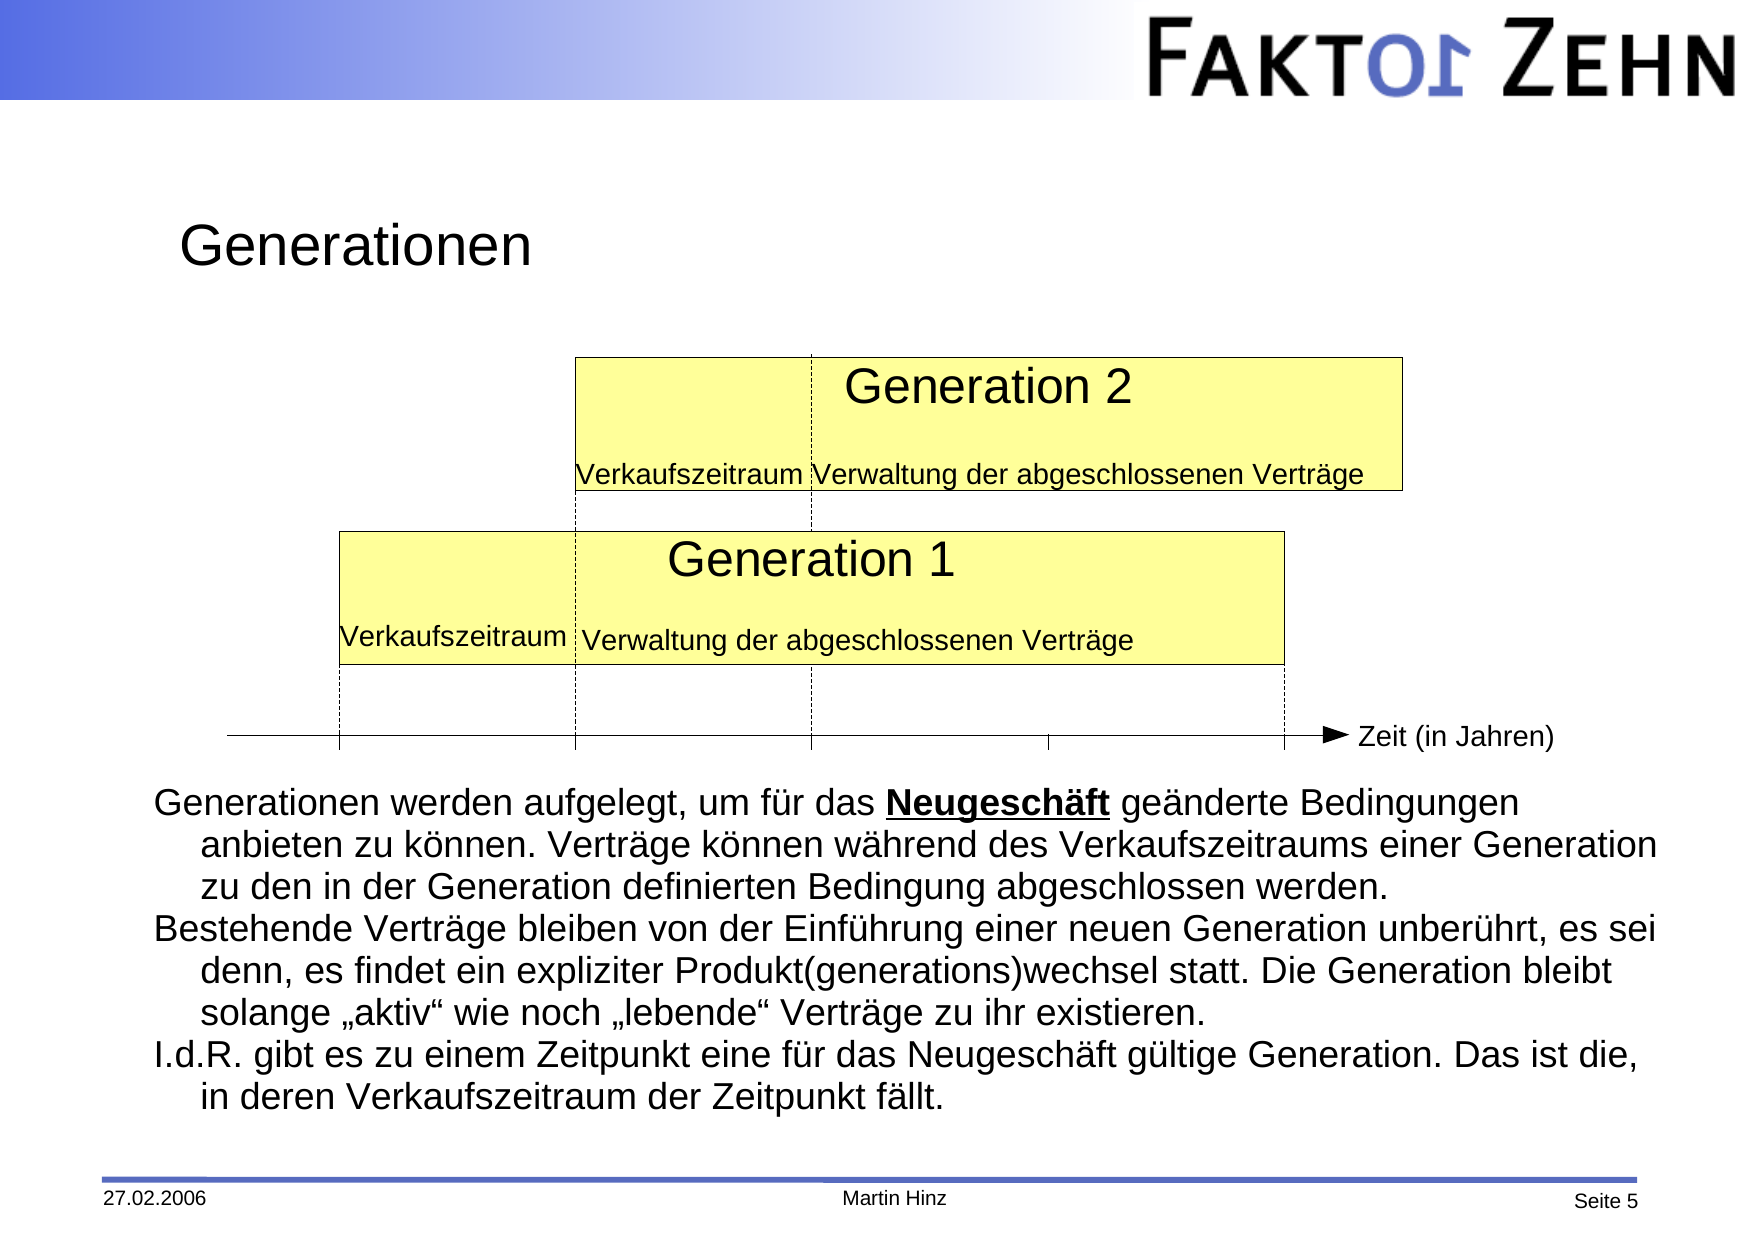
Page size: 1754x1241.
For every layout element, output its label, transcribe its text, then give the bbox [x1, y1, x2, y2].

text_box Verwaltung der abgeschlossenen Verträge [811, 457, 1388, 491]
text_box Generation 2 [575, 357, 1403, 491]
title Generationen [179, 142, 1576, 349]
picture [1133, 2, 1749, 105]
text_box Zeit (in Jahren) [1358, 719, 1565, 753]
text_box Verwaltung der abgeschlossenen Verträge [581, 623, 1158, 657]
text_box Generation 1 [339, 531, 1285, 665]
text_box Verkaufszeitraum [575, 457, 811, 491]
text_box Generationen werden aufgelegt, um für das Neugeschäft geänderte Bedingungen anbieten zu können. Verträge können während des Verkaufszeitraums einer Generation zu den in der Generation definierten Bedingung abgeschlossen werden. Bestehende Verträge bleiben von der Einführung einer neuen Generation unberührt, es sei denn, es findet ein expliziter Produkt(generations)wechsel statt. Die Generation bleibt solange „aktiv“ wie noch „lebende“ Verträge zu ihr existieren. I.d.R. gibt es zu einem Zeitpunkt eine für das Neugeschäft gültige Generation. Das ist die, in deren Verkaufszeitraum der Zeitpunkt fällt. [58, 781, 1669, 1167]
text_box Verkaufszeitraum [339, 620, 576, 653]
